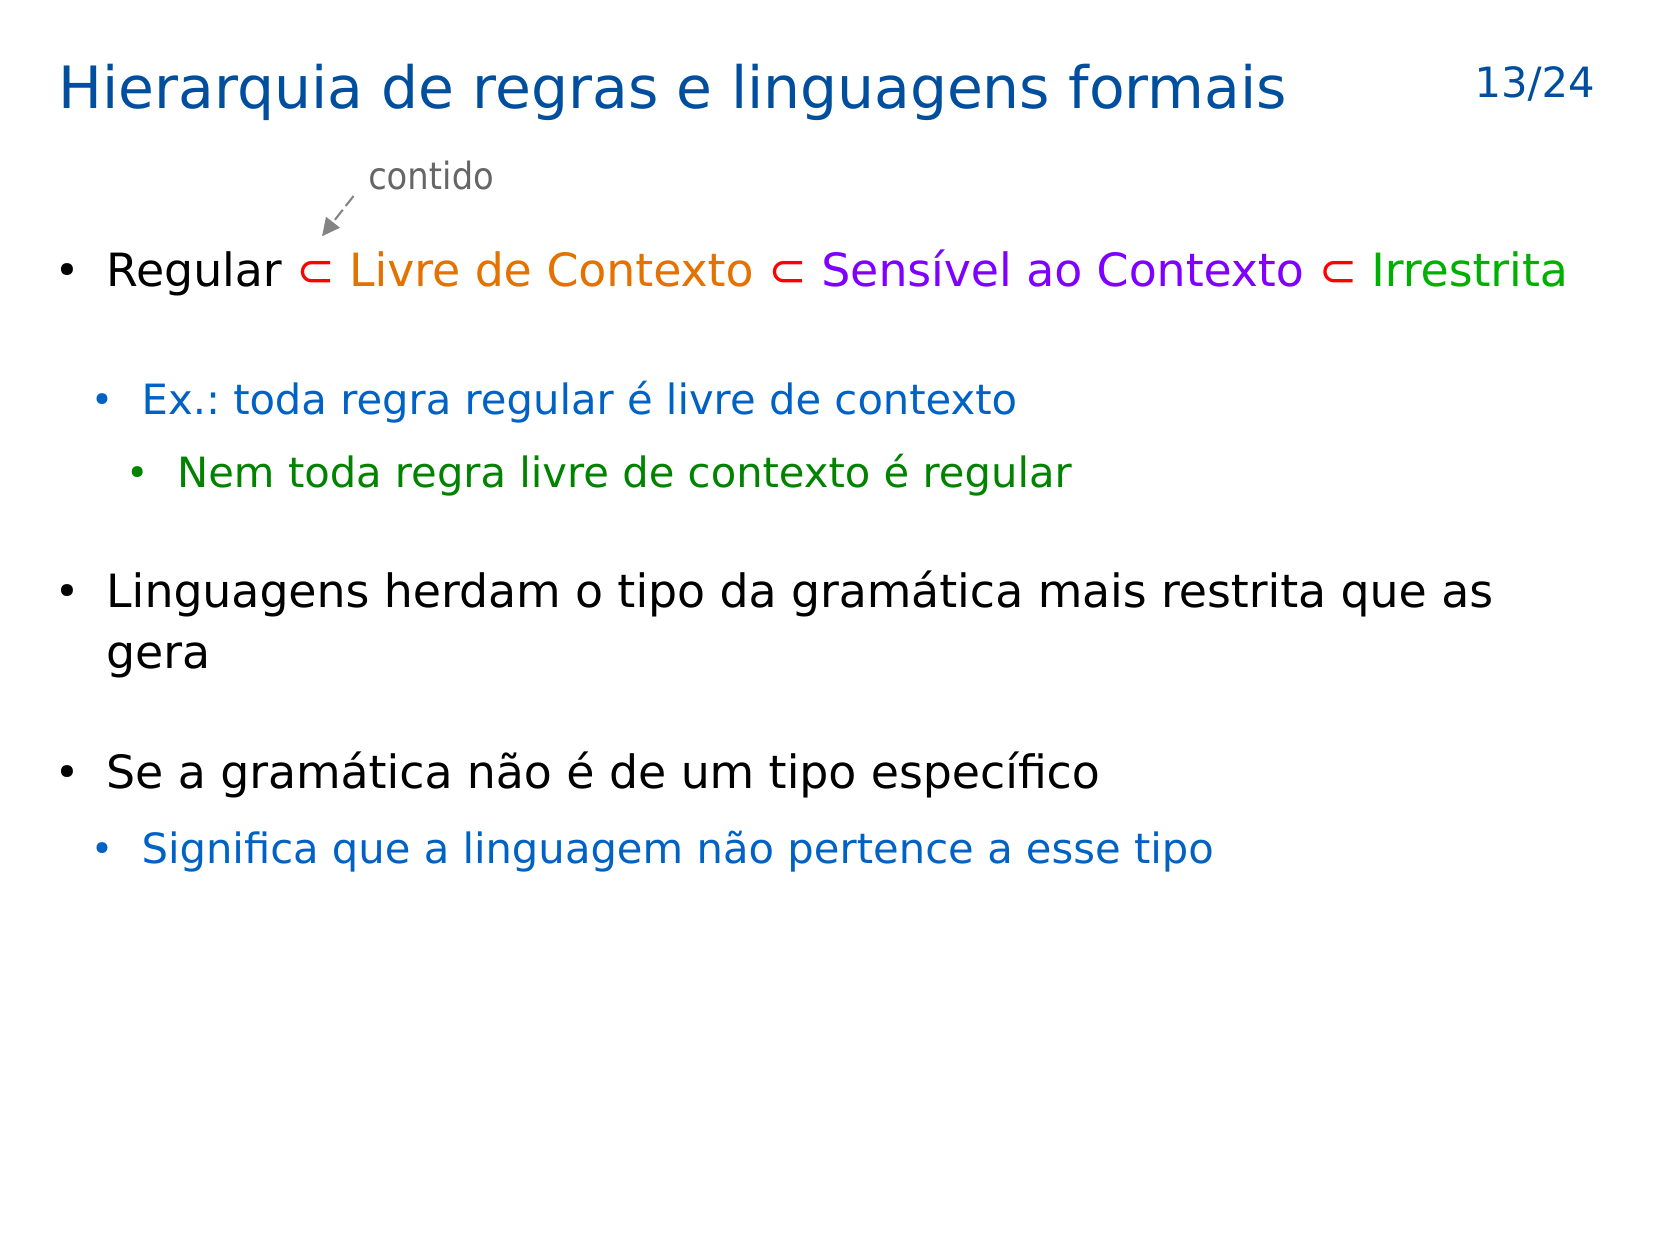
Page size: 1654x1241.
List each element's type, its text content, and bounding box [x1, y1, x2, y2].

list Regular ⊂ Livre de Contexto ⊂ Sensível ao Contexto ⊂ Irrestrita Ex.: toda regra regular é livre de contexto Nem toda regra livre de contexto é regular Linguagens herdam o tipo da gramática mais restrita que as gera Se a gramática não é de um tipo específico Significa que a linguagem não pertence a esse tipo [59, 236, 1595, 1211]
title Hierarquia de regras e linguagens formais [59, 29, 1625, 148]
text_box contido [353, 147, 532, 213]
